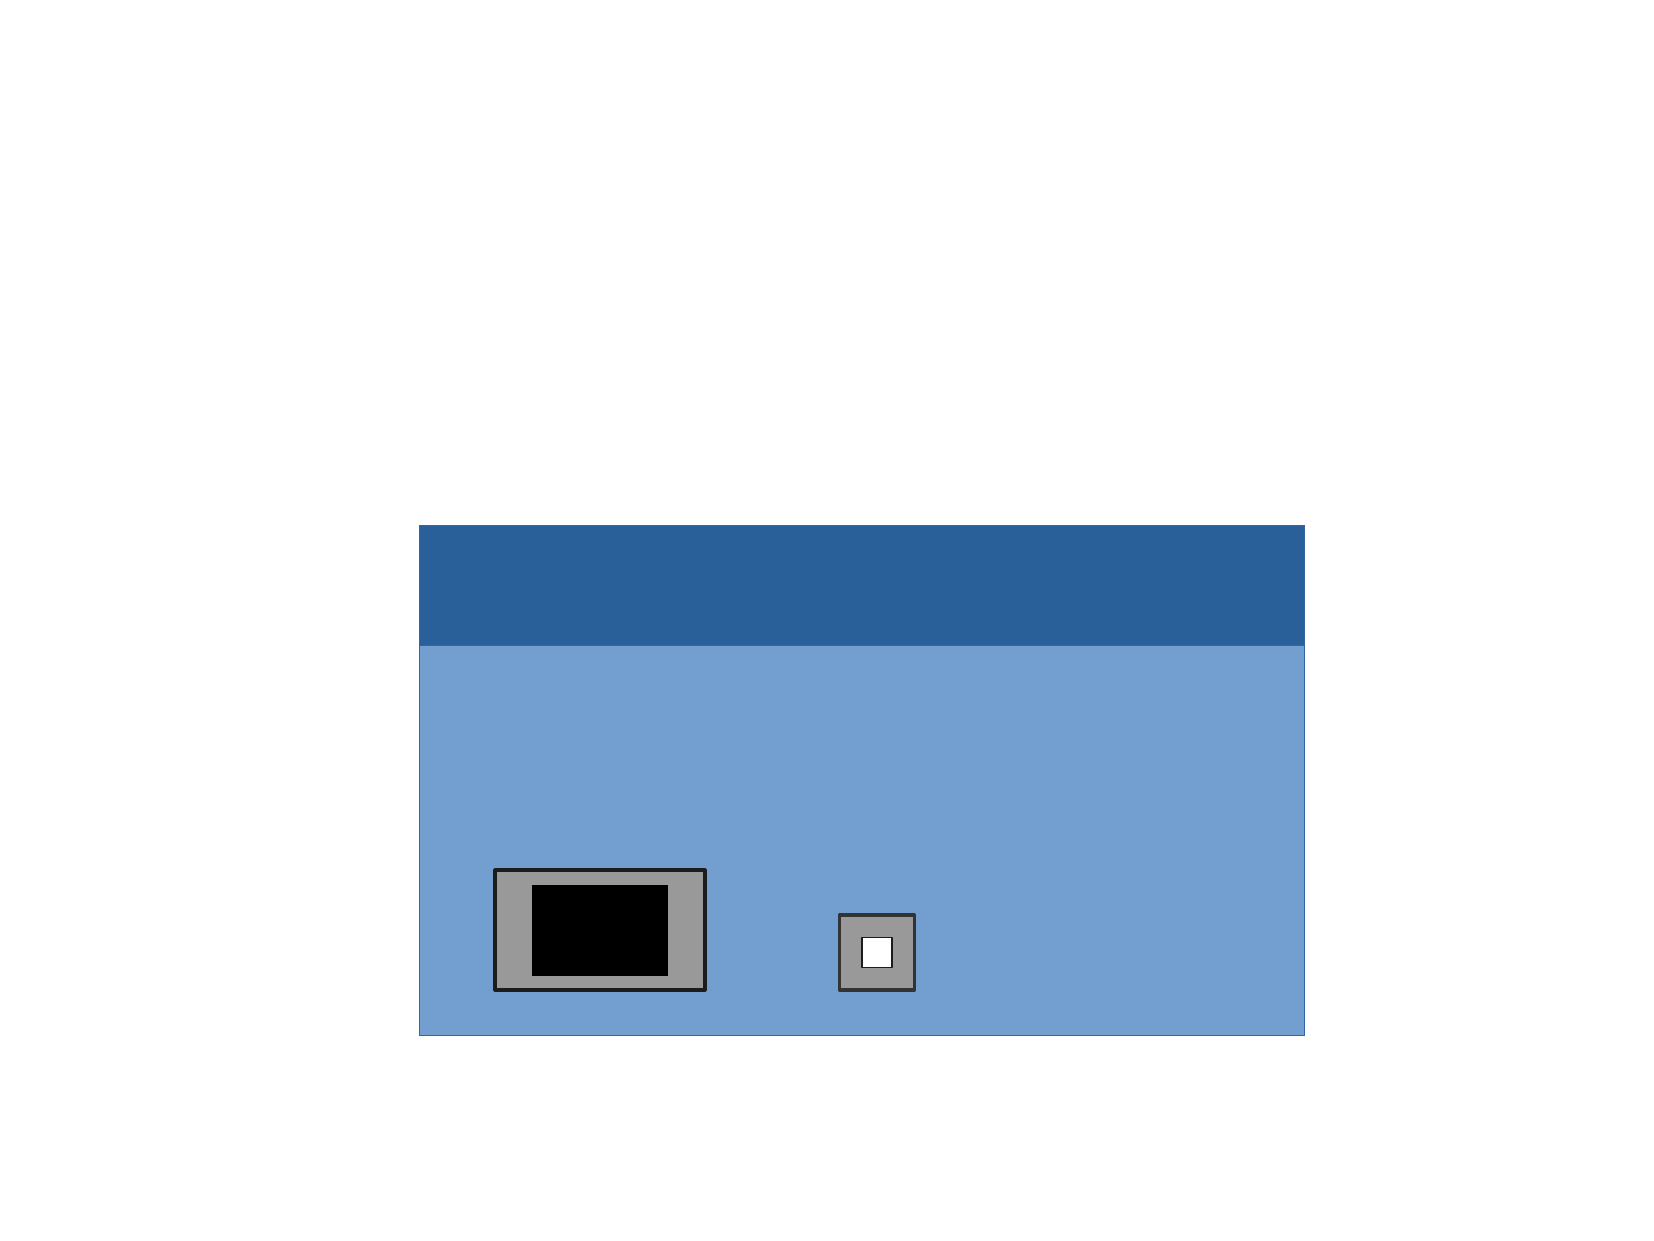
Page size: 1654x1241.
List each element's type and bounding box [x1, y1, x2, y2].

text_box [419, 525, 1305, 1036]
